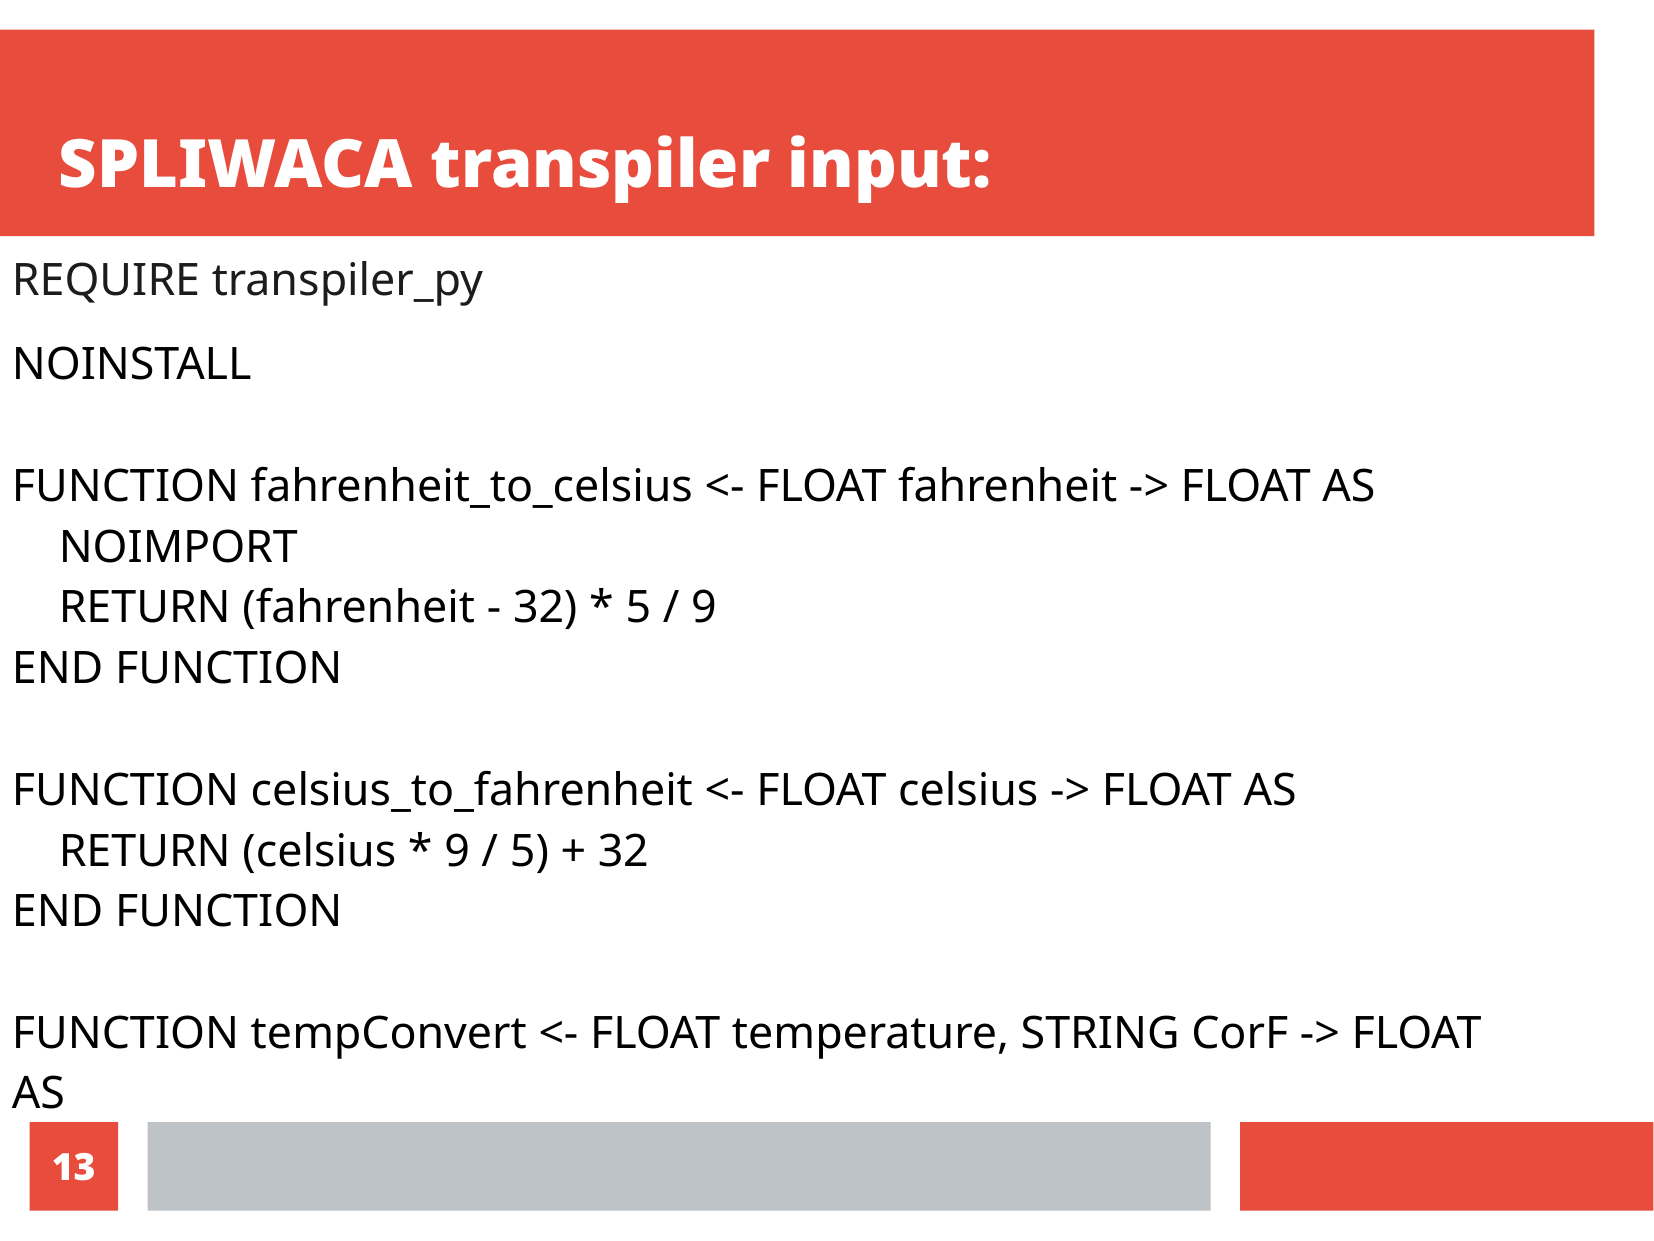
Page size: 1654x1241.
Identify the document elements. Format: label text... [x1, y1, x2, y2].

list REQUIRE transpiler_py NOINSTALL FUNCTION fahrenheit_to_celsius <- FLOAT fahrenheit -> FLOAT AS NOIMPORT RETURN (fahrenheit - 32) * 5 / 9 END FUNCTION FUNCTION celsius_to_fahrenheit <- FLOAT celsius -> FLOAT AS RETURN (celsius * 9 / 5) + 32 END FUNCTION FUNCTION tempConvert <- FLOAT temperature, STRING CorF -> FLOAT AS [11, 248, 1524, 1123]
title SPLIWACA transpiler input: [59, 59, 1595, 207]
